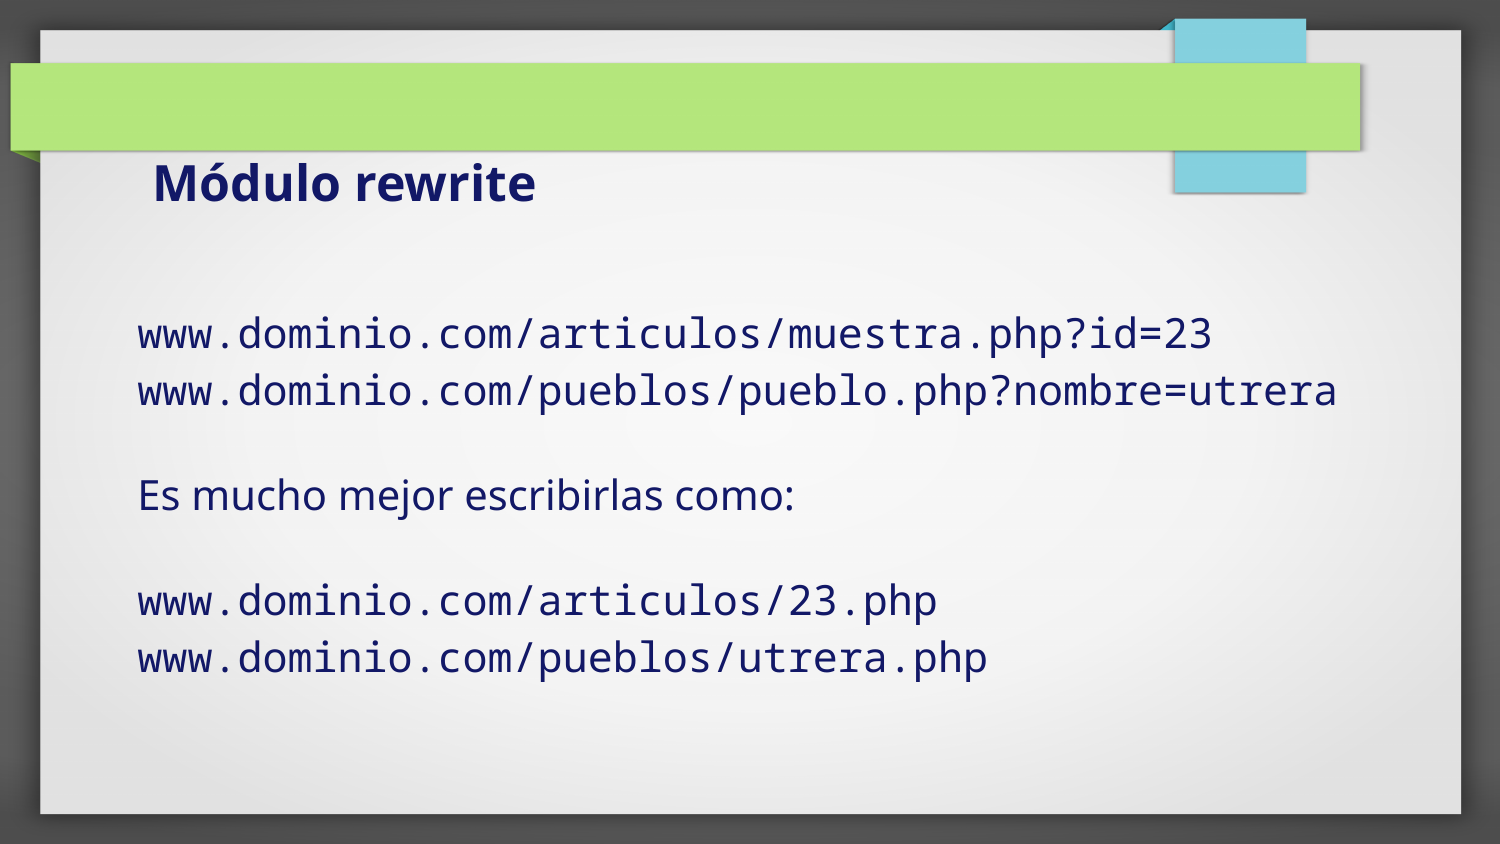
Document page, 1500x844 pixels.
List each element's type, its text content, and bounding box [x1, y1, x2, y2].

title Módulo rewrite [137, 146, 1011, 227]
picture [0, 0, 1500, 844]
text_box www.dominio.com/articulos/muestra.php?id=23 www.dominio.com/pueblos/pueblo.php?nombre=utrera Es mucho mejor escribirlas como: www.dominio.com/articulos/23.php www.dominio.com/pueblos/utrera.php [137, 246, 1394, 844]
